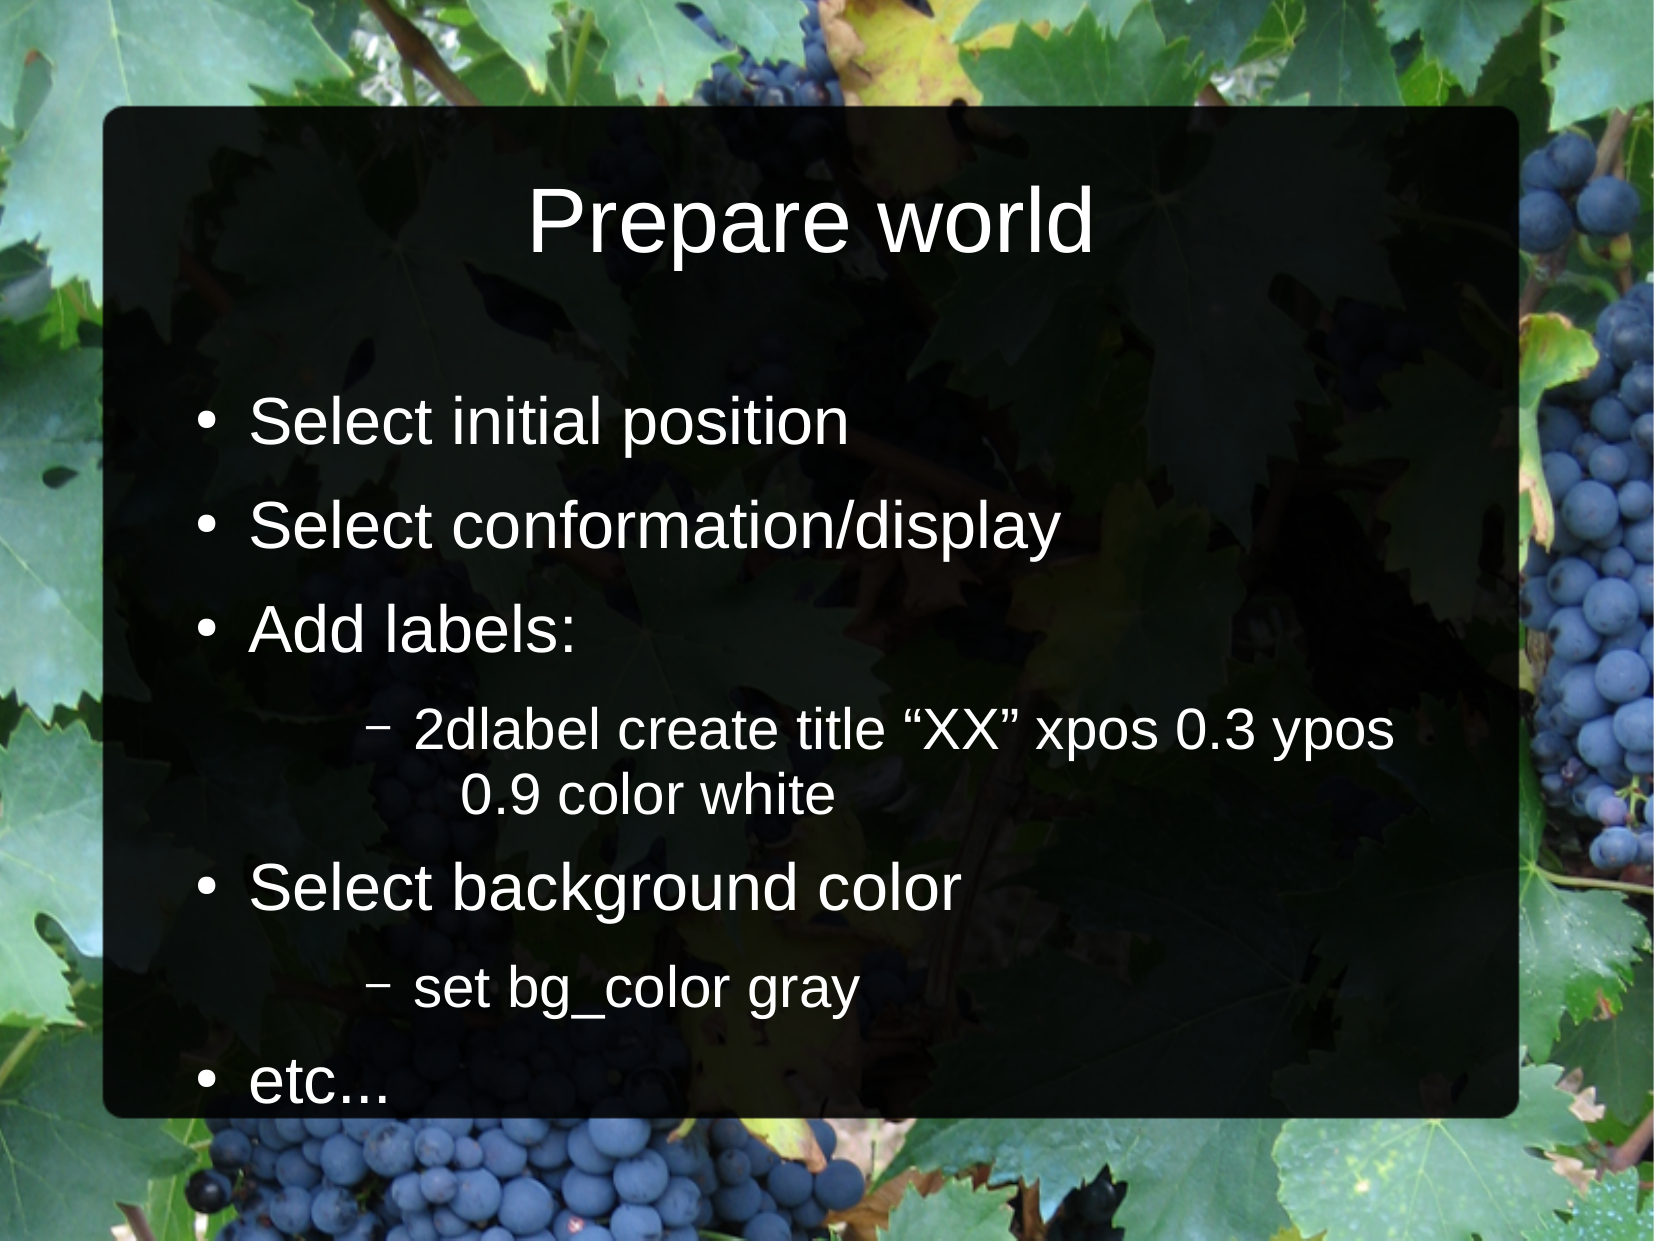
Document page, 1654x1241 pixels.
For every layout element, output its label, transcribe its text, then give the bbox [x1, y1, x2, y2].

list Select initial position Select conformation/display Add labels: 2dlabel create title “XX” xpos 0.3 ypos 0.9 color white Select background color set bg_color gray etc... [177, 383, 1477, 1188]
title Prepare world [118, 125, 1506, 318]
picture [0, 0, 1654, 1241]
